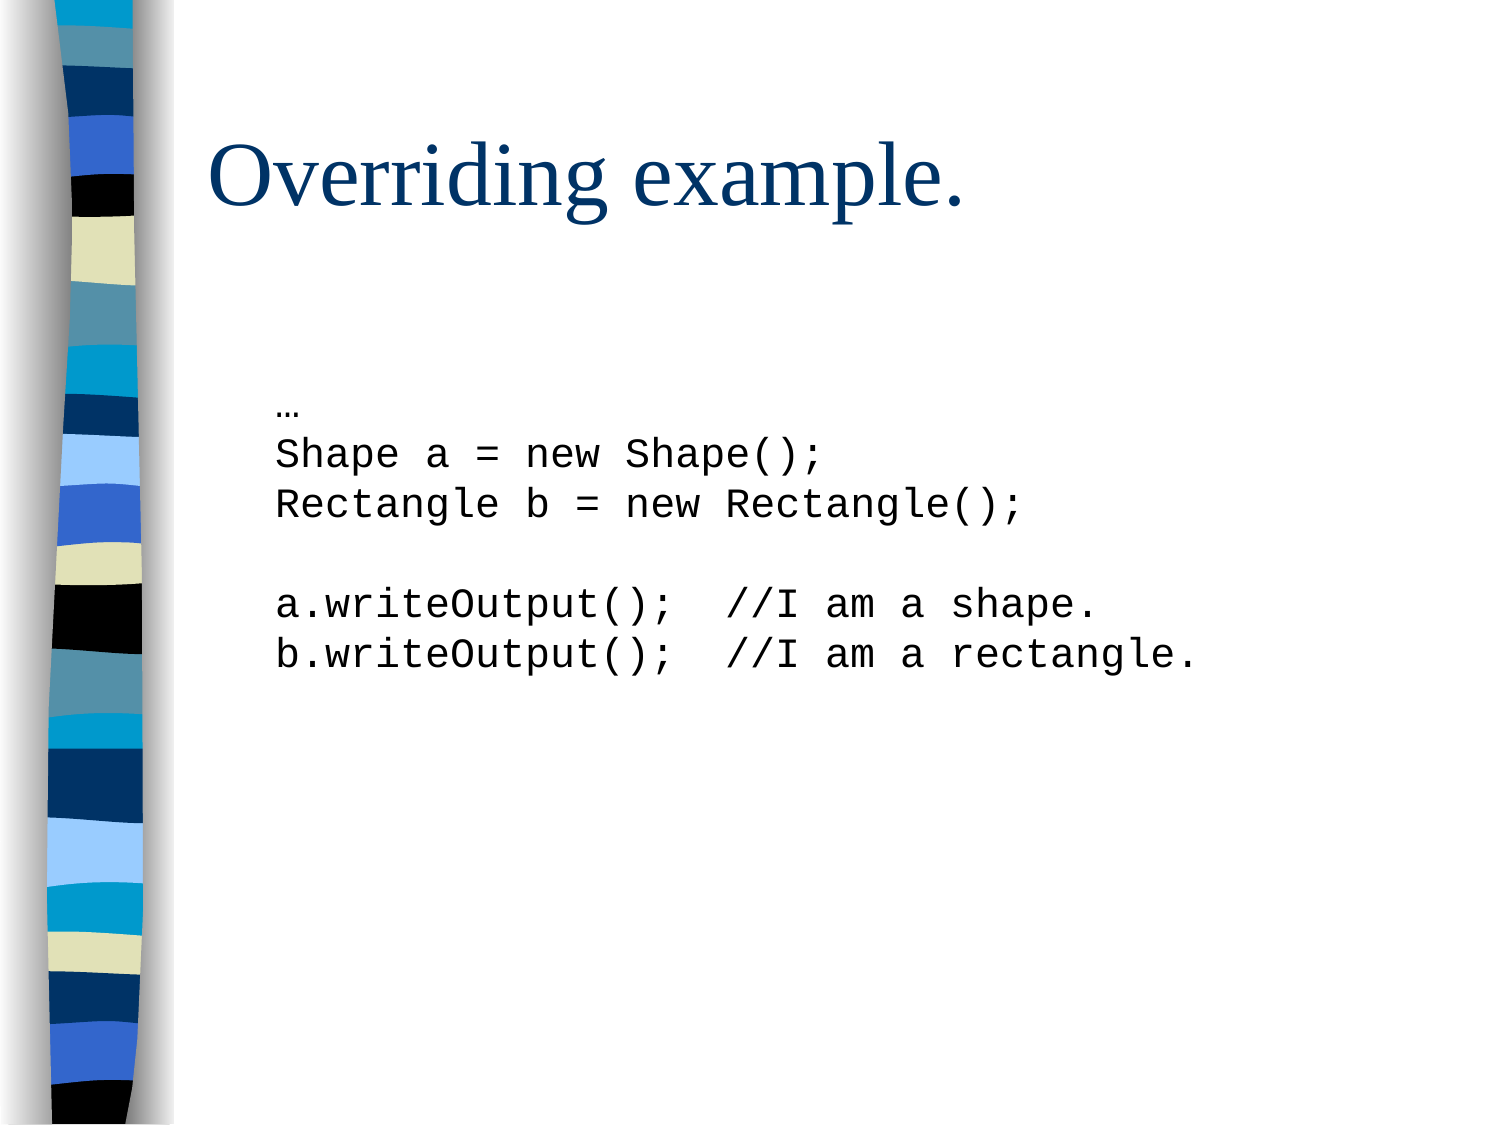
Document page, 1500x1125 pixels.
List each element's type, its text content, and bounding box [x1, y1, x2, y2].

title Overriding example. [192, 74, 1468, 263]
text_box … Shape a = new Shape(); Rectangle b = new Rectangle(); a.writeOutput(); //I am a shape. b.writeOutput(); //I am a rectangle. [260, 368, 1215, 684]
